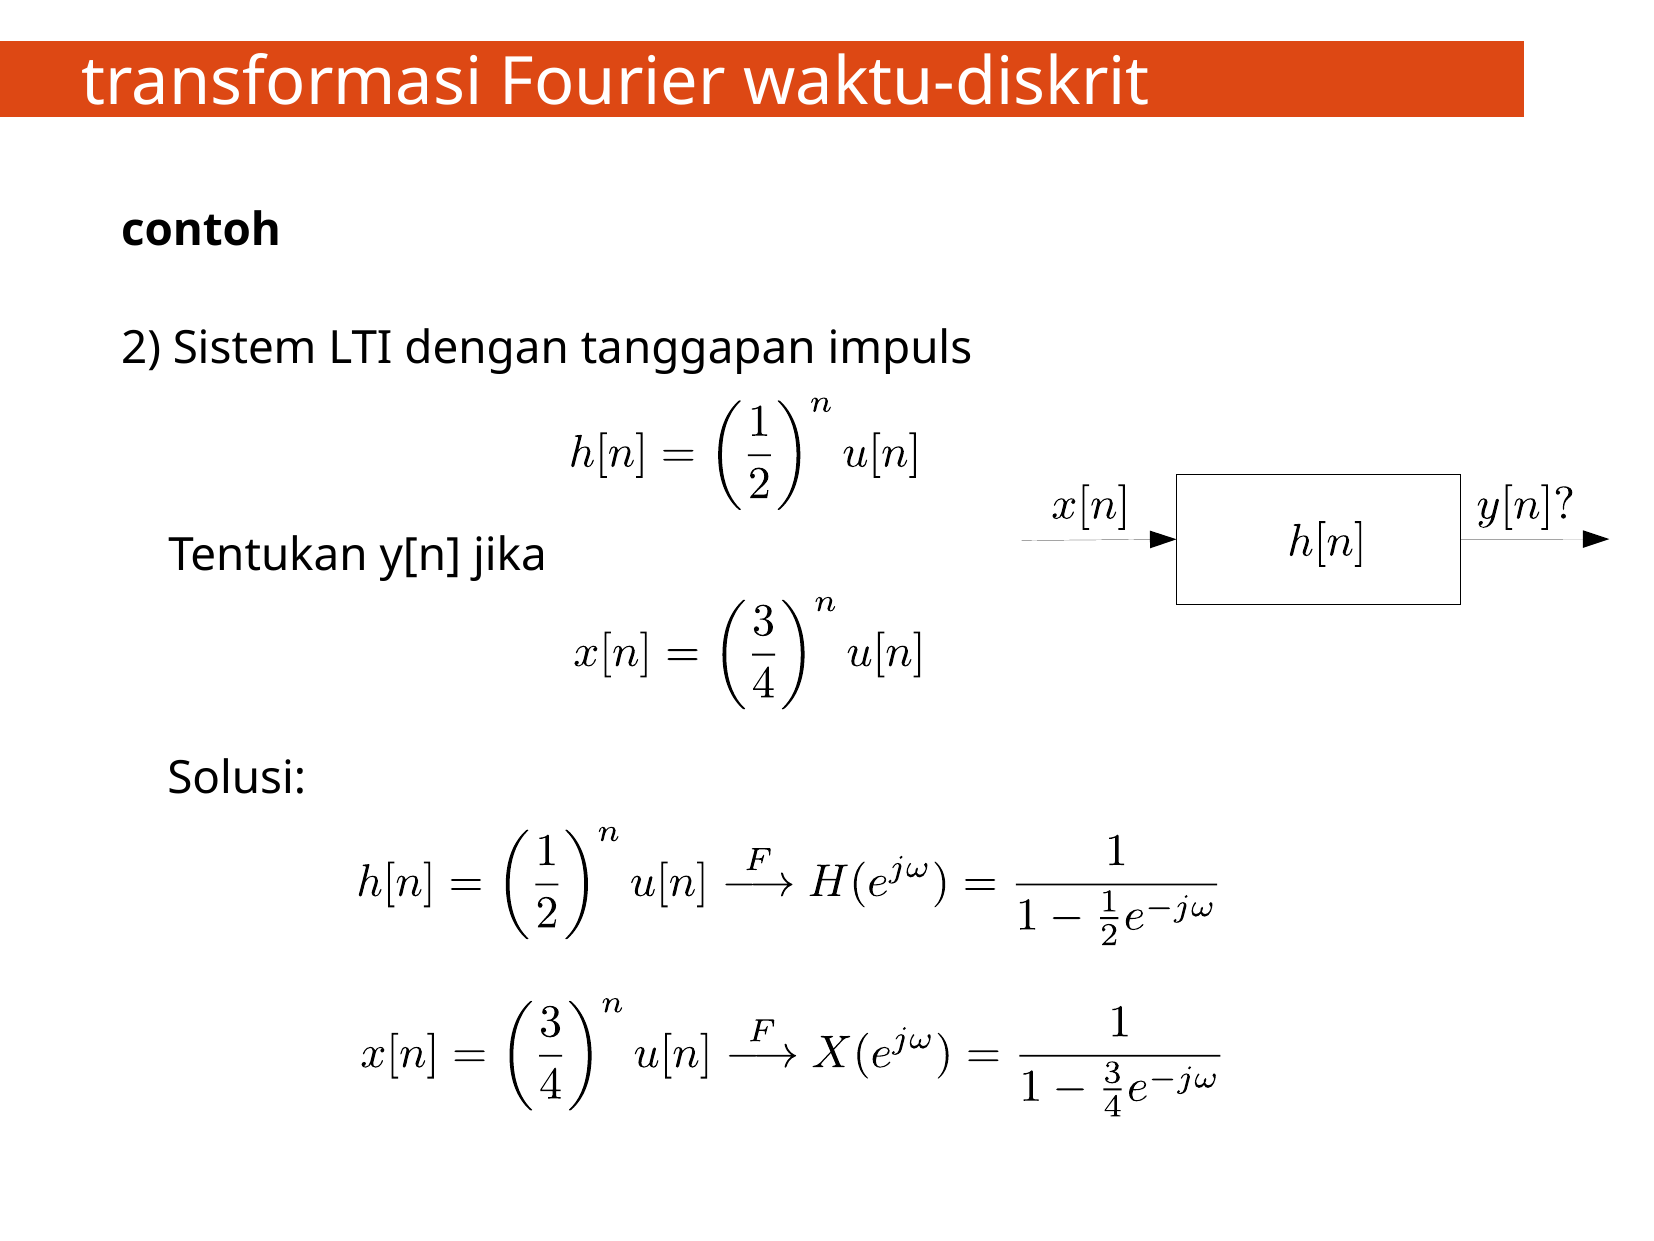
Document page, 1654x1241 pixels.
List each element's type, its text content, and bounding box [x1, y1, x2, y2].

text_box [1287, 521, 1367, 567]
text_box transformasi Fourier waktu-diskrit [81, 41, 1440, 117]
text_box Tentukan y[n] jika [153, 513, 571, 581]
text_box [356, 826, 1218, 946]
text_box [573, 596, 926, 710]
text_box Solusi: [152, 736, 293, 804]
text_box [0, 41, 81, 117]
text_box contoh [106, 188, 293, 256]
text_box [360, 998, 1221, 1117]
text_box [1051, 484, 1131, 530]
text_box [1440, 41, 1524, 117]
text_box [1476, 484, 1575, 530]
text_box Sistem LTI dengan tanggapan impuls [106, 307, 960, 374]
text_box [568, 397, 922, 511]
